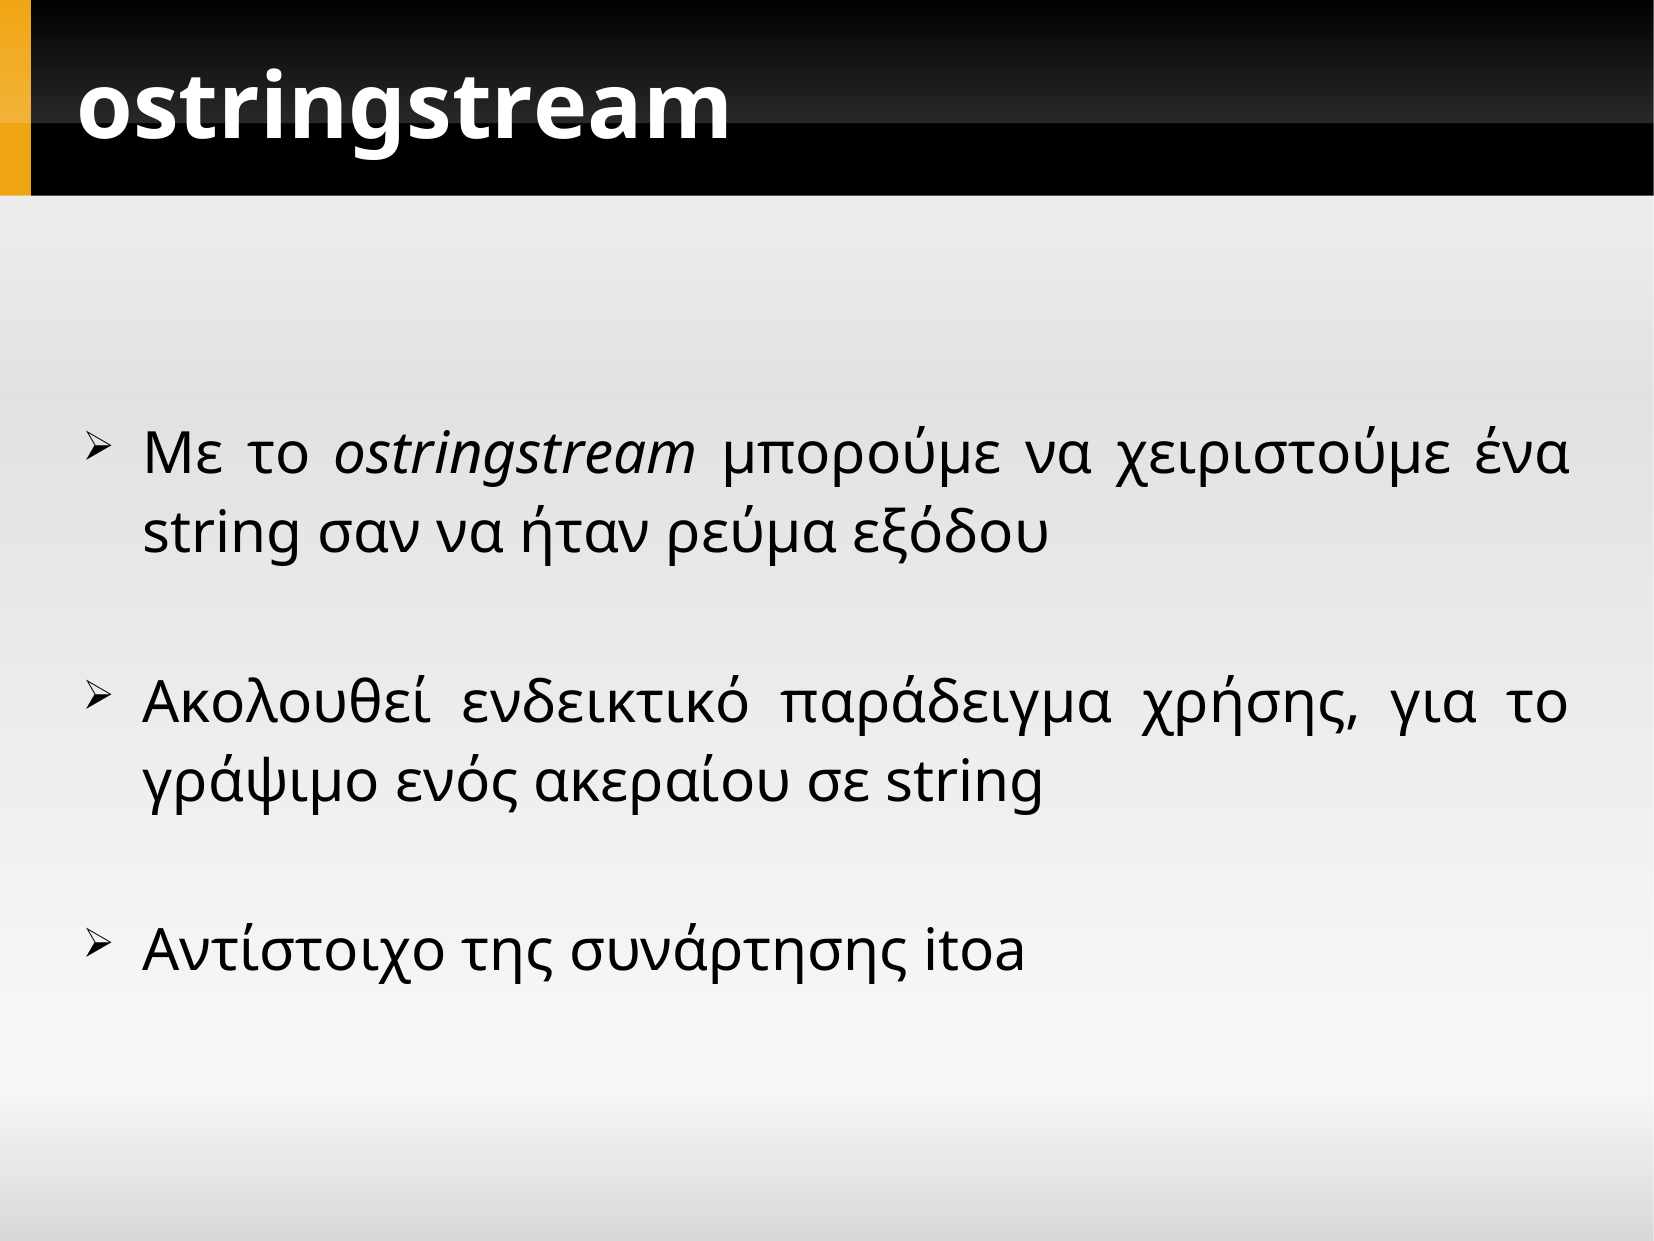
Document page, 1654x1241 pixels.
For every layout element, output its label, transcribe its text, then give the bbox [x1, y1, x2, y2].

picture [0, 0, 1654, 1241]
title ostringstream [76, 0, 1565, 208]
subtitle Με το ostringstream μπορούμε να χειριστούμε ένα string σαν να ήταν ρεύμα εξόδου Ακολουθεί ενδεικτικό παράδειγμα χρήσης, για το γράψιμο ενός ακεραίου σε string Αντίστοιχο της συνάρτησης itoa [82, 297, 1571, 1102]
